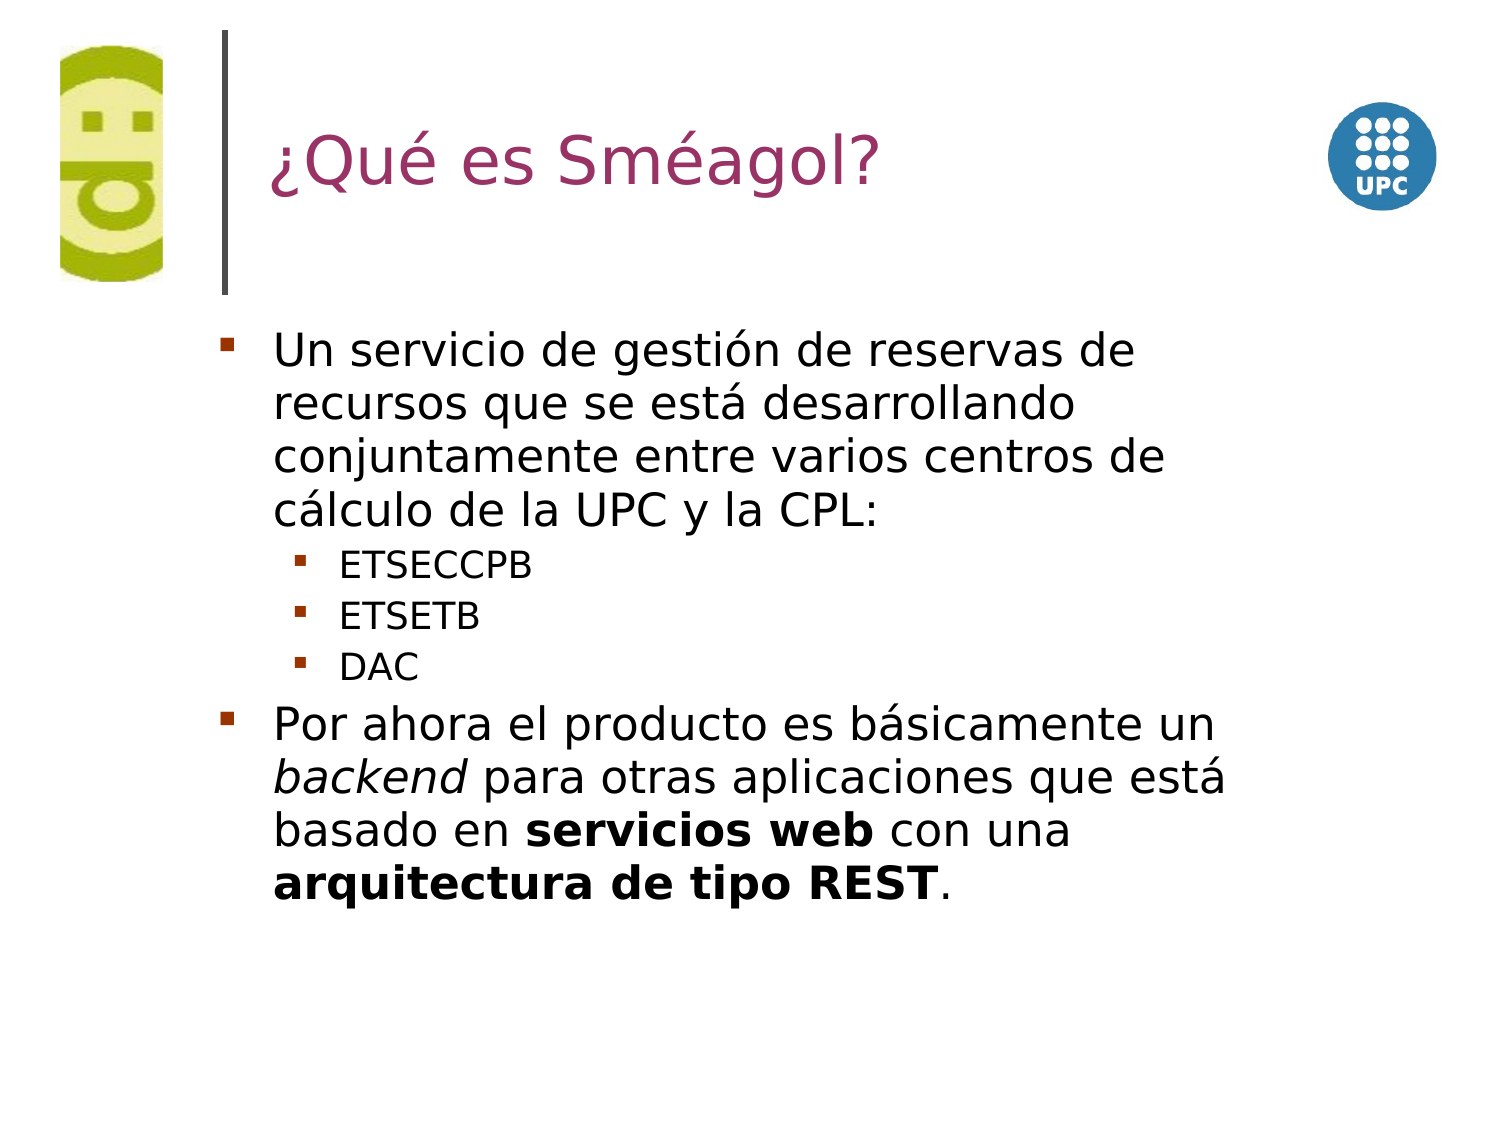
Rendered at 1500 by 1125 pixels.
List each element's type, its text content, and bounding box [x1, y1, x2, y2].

picture [1329, 96, 1442, 216]
title ¿Qué es Sméagol? [252, 67, 1329, 256]
list Un servicio de gestión de reservas de recursos que se está desarrollando conjuntamente entre varios centros de cálculo de la UPC y la CPL: ETSECCPB ETSETB DAC Por ahora el producto es básicamente un backend para otras aplicaciones que está basado en servicios web con una arquitectura de tipo REST. [202, 316, 1329, 1000]
picture [61, 47, 162, 281]
